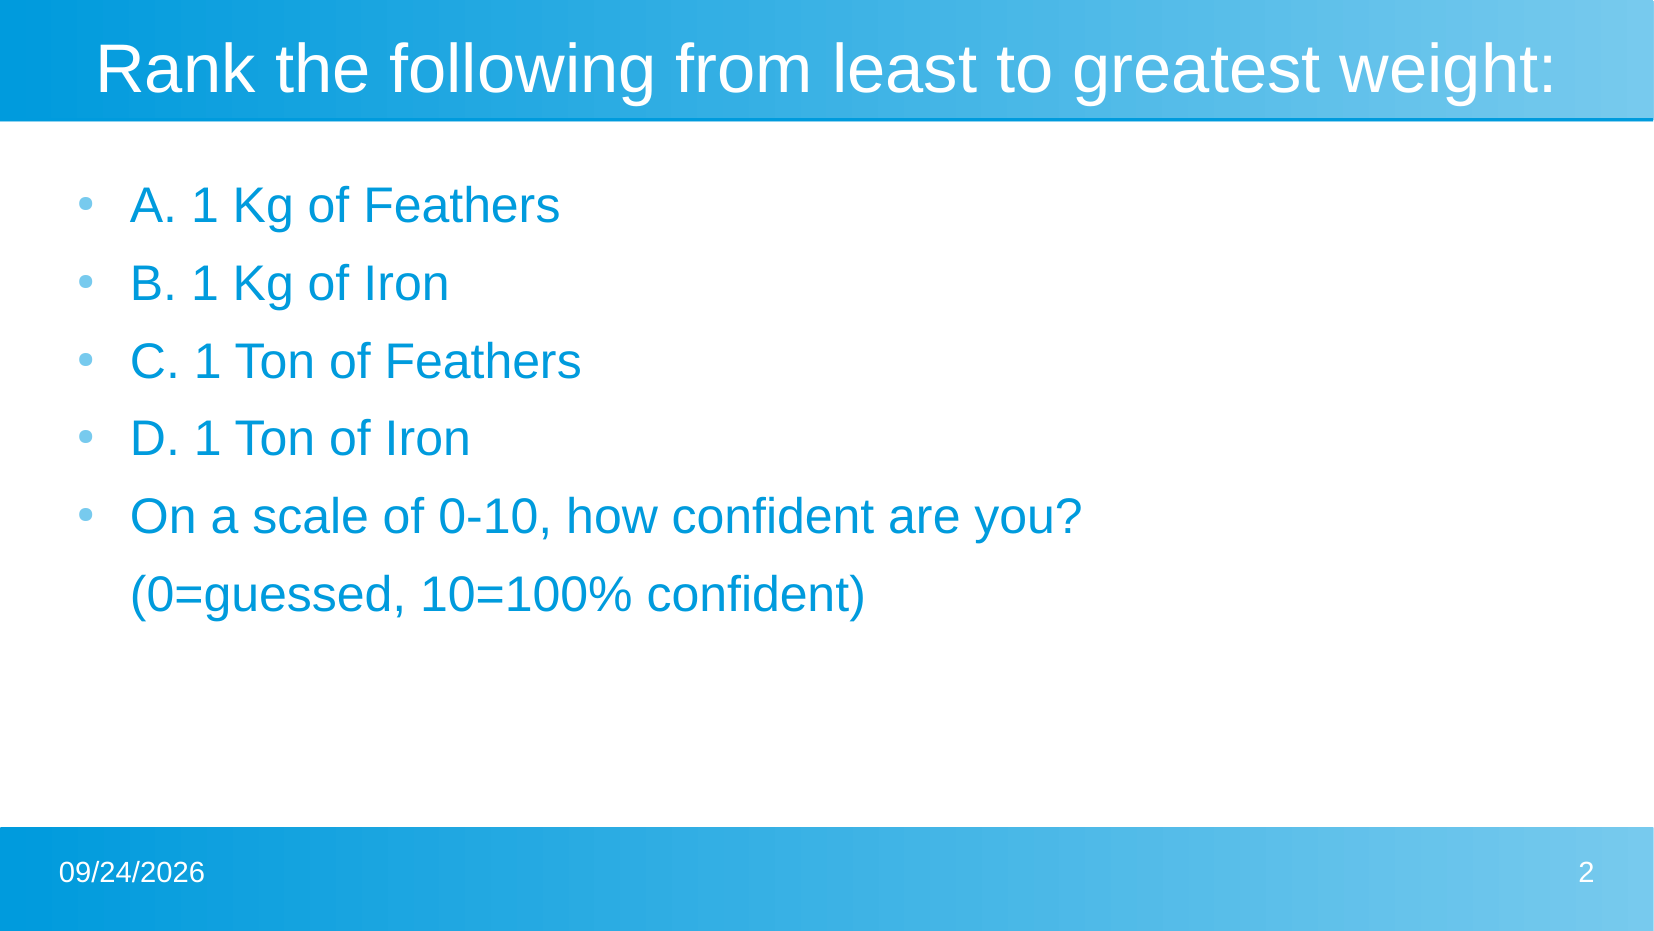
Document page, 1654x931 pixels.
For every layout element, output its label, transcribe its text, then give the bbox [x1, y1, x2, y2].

title Rank the following from least to greatest weight: [59, 29, 1595, 108]
list A. 1 Kg of Feathers B. 1 Kg of Iron C. 1 Ton of Feathers D. 1 Ton of Iron On a scale of 0-10, how confident are you? (0=guessed, 10=100% confident) [59, 177, 1595, 768]
